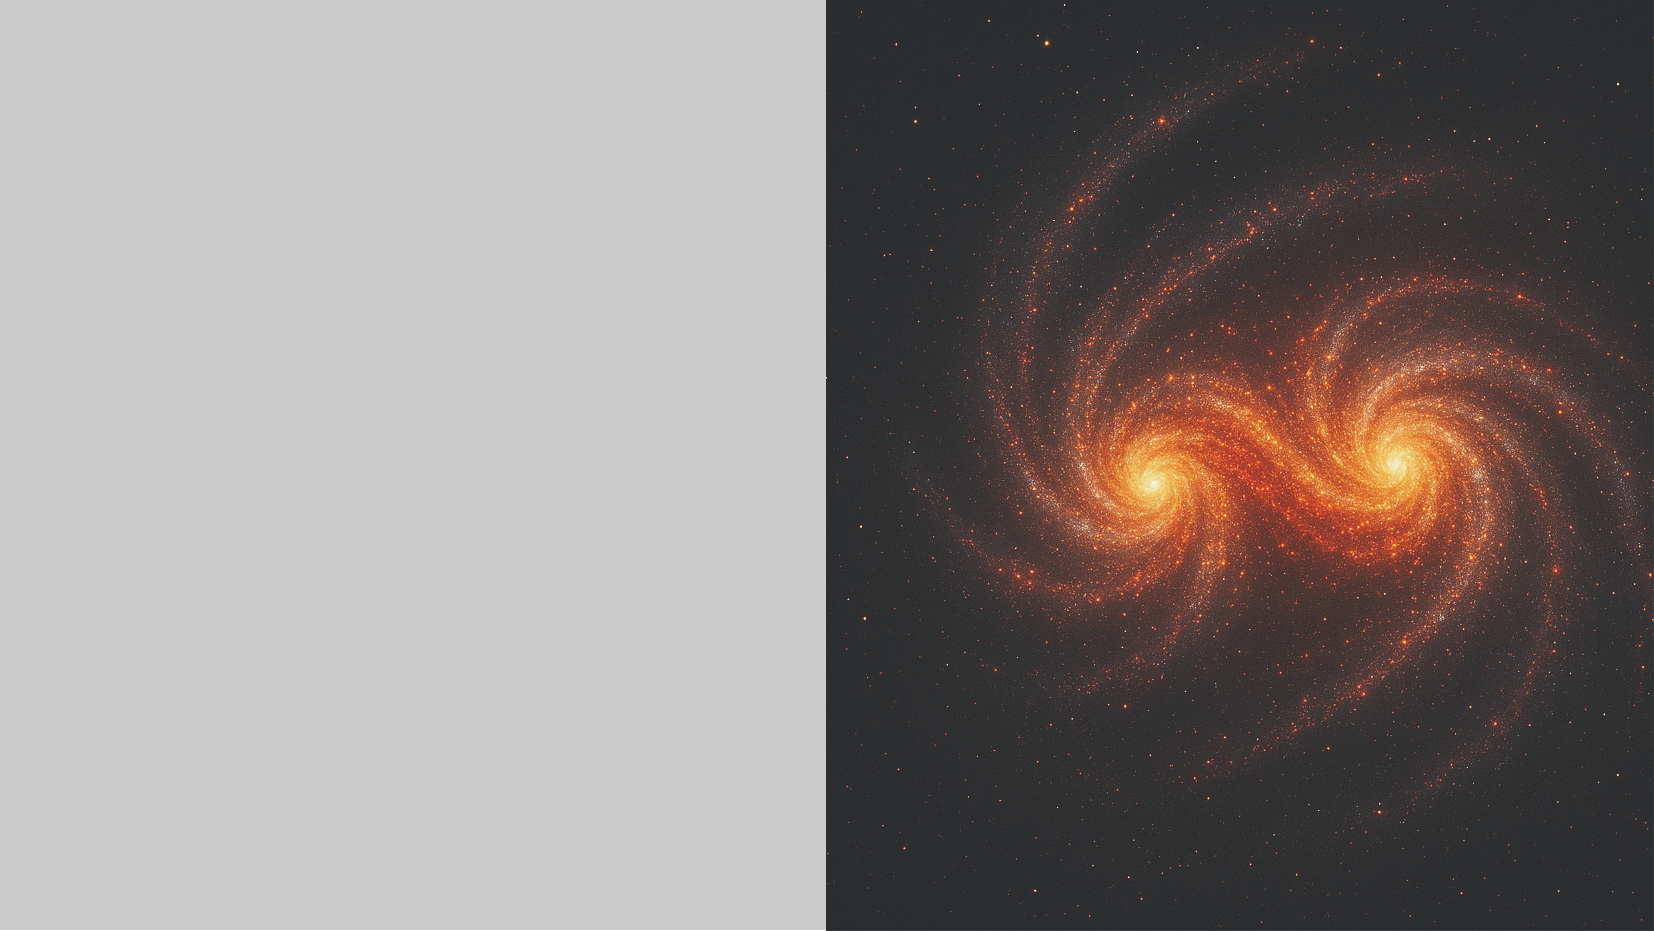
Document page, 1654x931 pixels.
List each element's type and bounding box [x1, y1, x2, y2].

picture [826, 0, 1654, 931]
